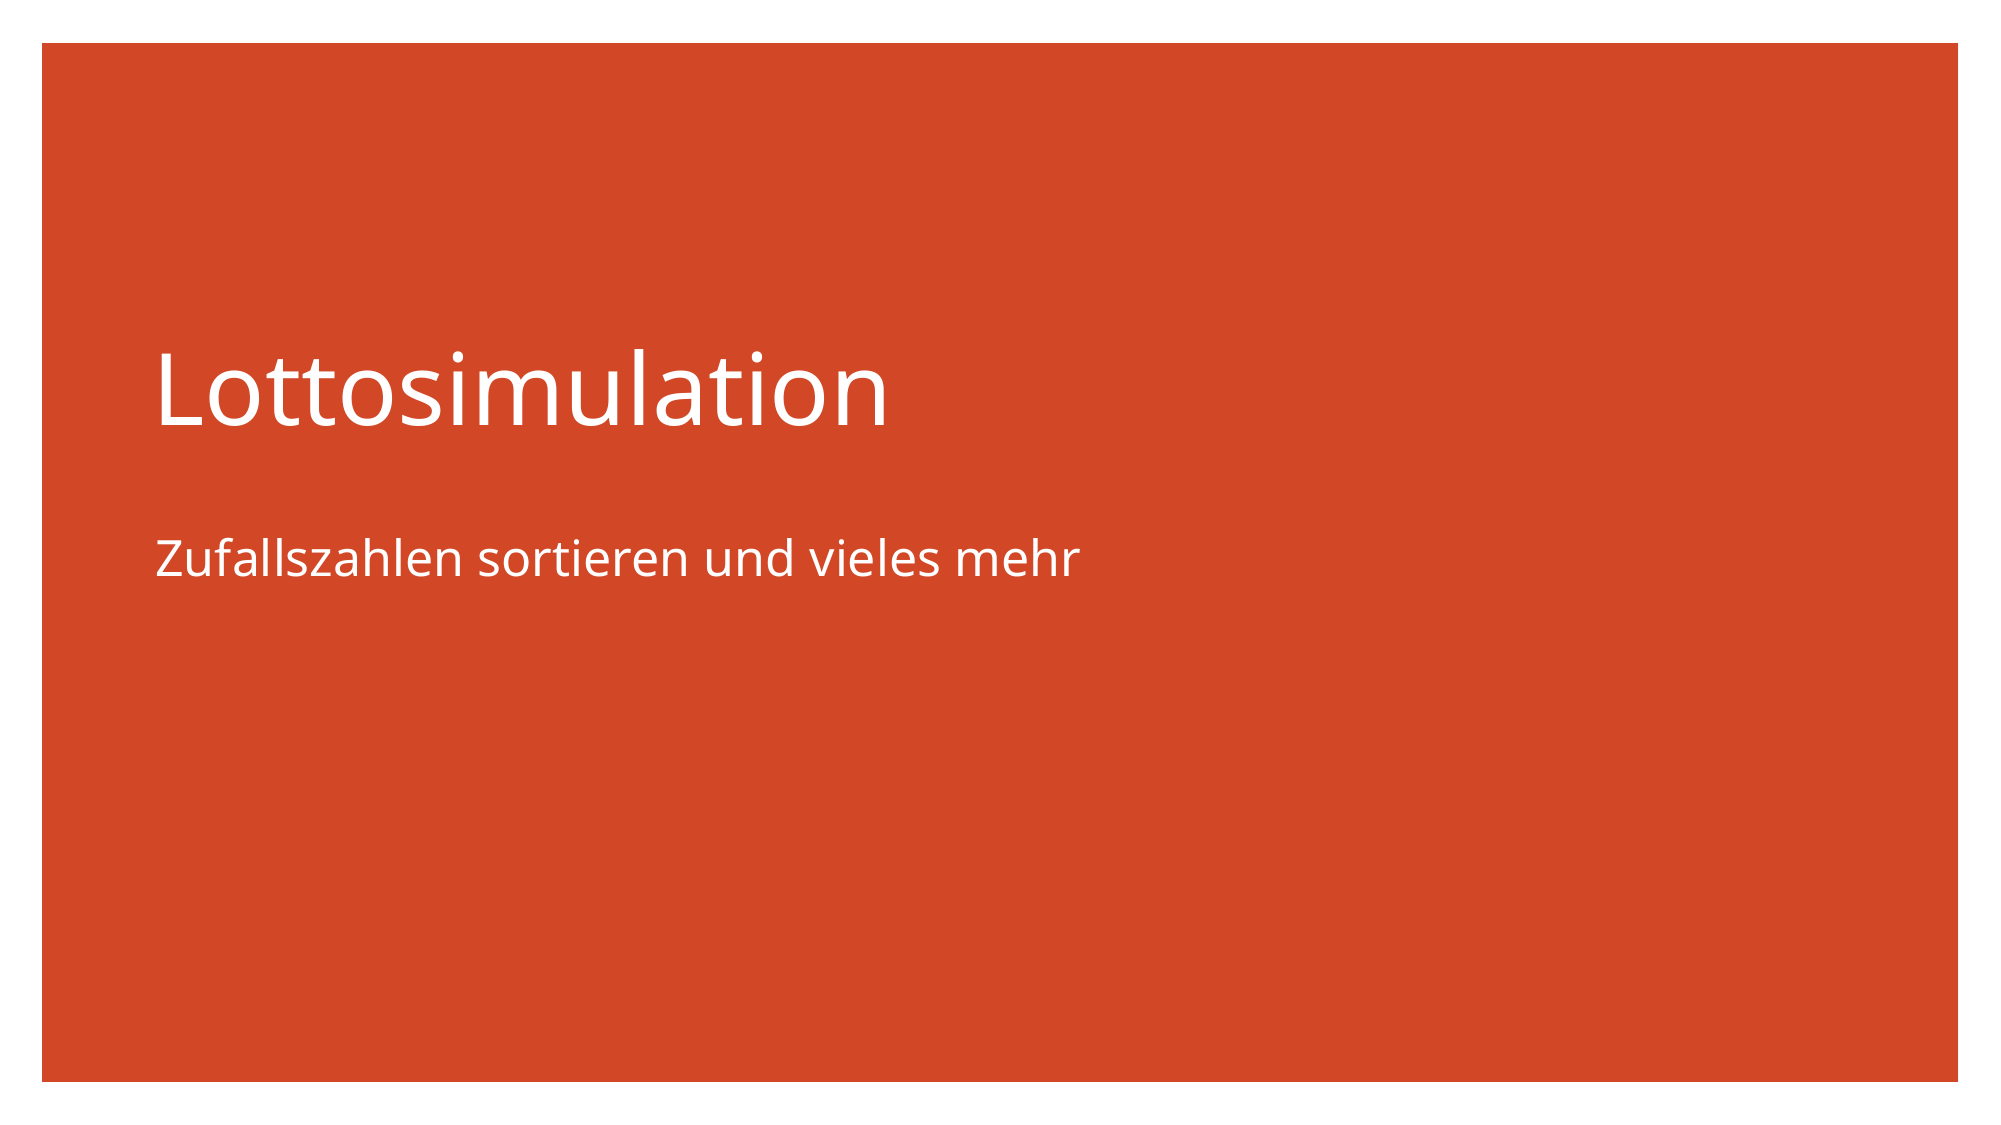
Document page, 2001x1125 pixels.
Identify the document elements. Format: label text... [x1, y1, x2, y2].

subtitle Zufallszahlen sortieren und vieles mehr [140, 481, 1713, 668]
title Lottosimulation [137, 190, 1863, 583]
